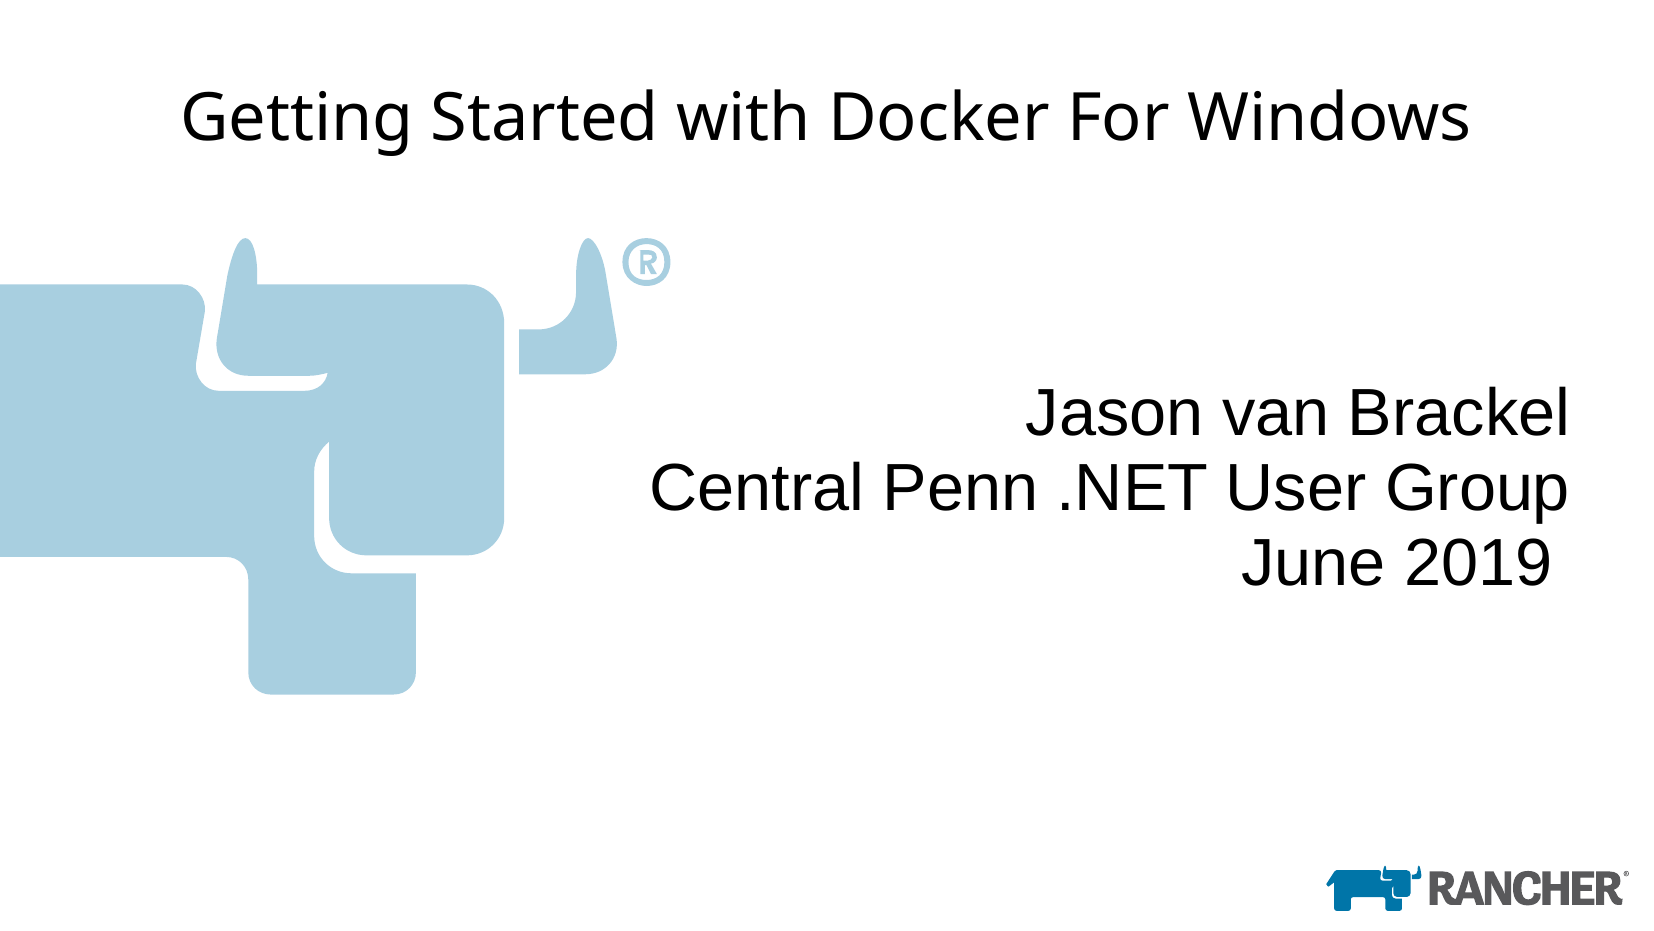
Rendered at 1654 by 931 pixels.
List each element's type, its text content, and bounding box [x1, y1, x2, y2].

title Getting Started with Docker For Windows [82, 37, 1571, 193]
subtitle Jason van Brackel Central Penn .NET User Group June 2019 [82, 217, 1571, 758]
